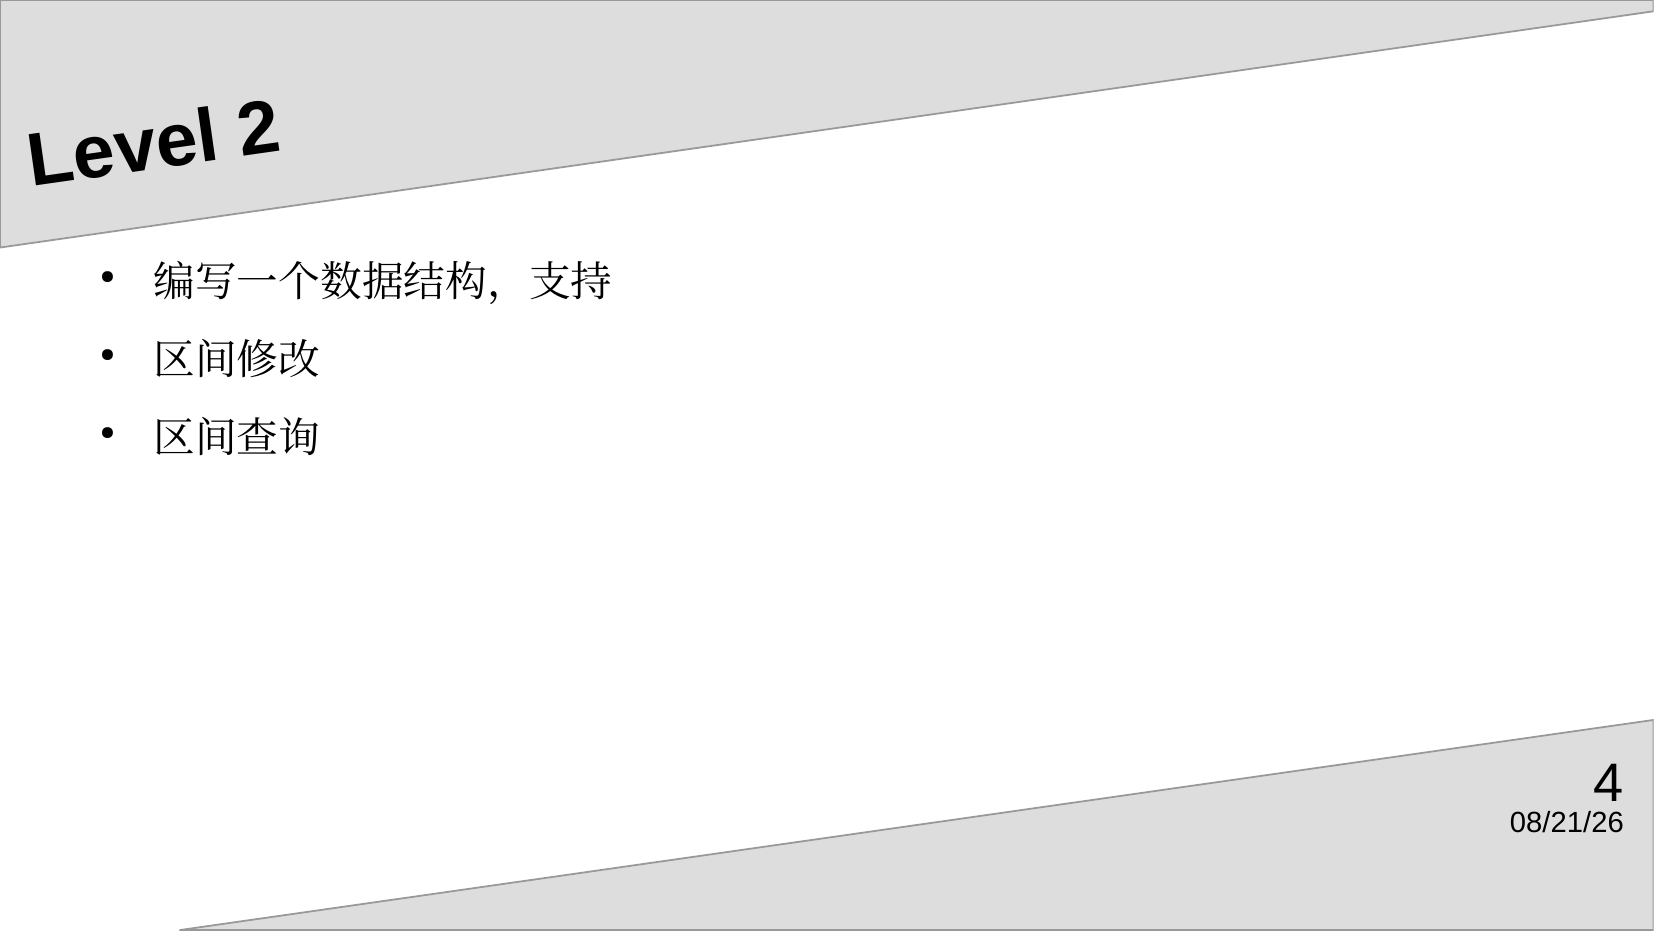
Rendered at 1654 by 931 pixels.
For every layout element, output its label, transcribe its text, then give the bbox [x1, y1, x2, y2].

title Level 2 [16, 0, 1501, 239]
list 编写一个数据结构，支持 区间修改 区间查询 [82, 248, 1538, 789]
